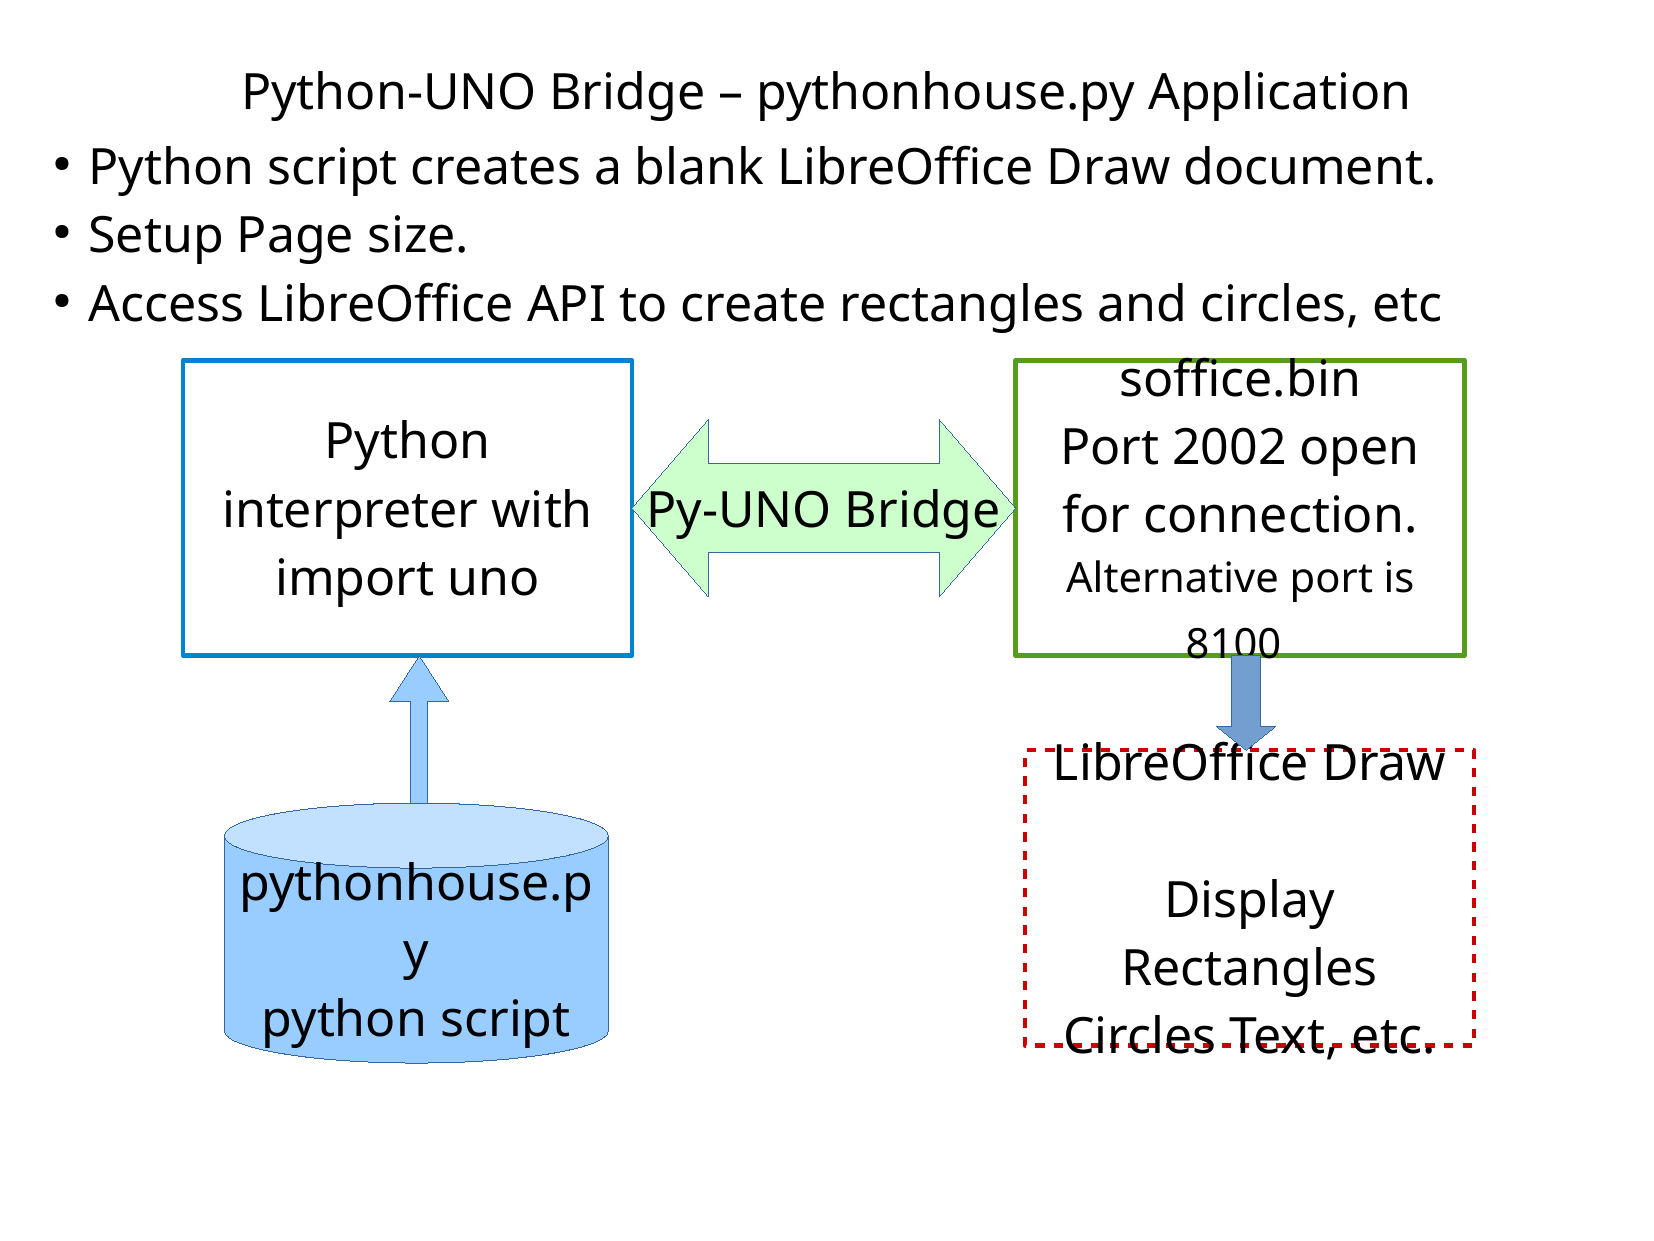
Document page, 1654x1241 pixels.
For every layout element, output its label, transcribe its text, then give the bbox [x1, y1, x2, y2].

text_box [389, 655, 449, 803]
text_box Py-UNO Bridge [631, 419, 1016, 597]
title Python-UNO Bridge – pythonhouse.py Application [82, 49, 1571, 130]
text_box LibreOffice Draw Display Rectangles Circles Text, etc. [1025, 750, 1474, 1046]
text_box soffice.bin Port 2002 open for connection. Alternative port is 8100 [1015, 360, 1465, 656]
text_box [1216, 655, 1276, 751]
text_box pythonhouse.py python script [224, 837, 609, 1064]
subtitle Python script creates a blank LibreOffice Draw document. Setup Page size. Access LibreOffice API to create rectangles and circles, etc [53, 151, 1613, 317]
text_box Python interpreter with import uno [183, 360, 632, 656]
